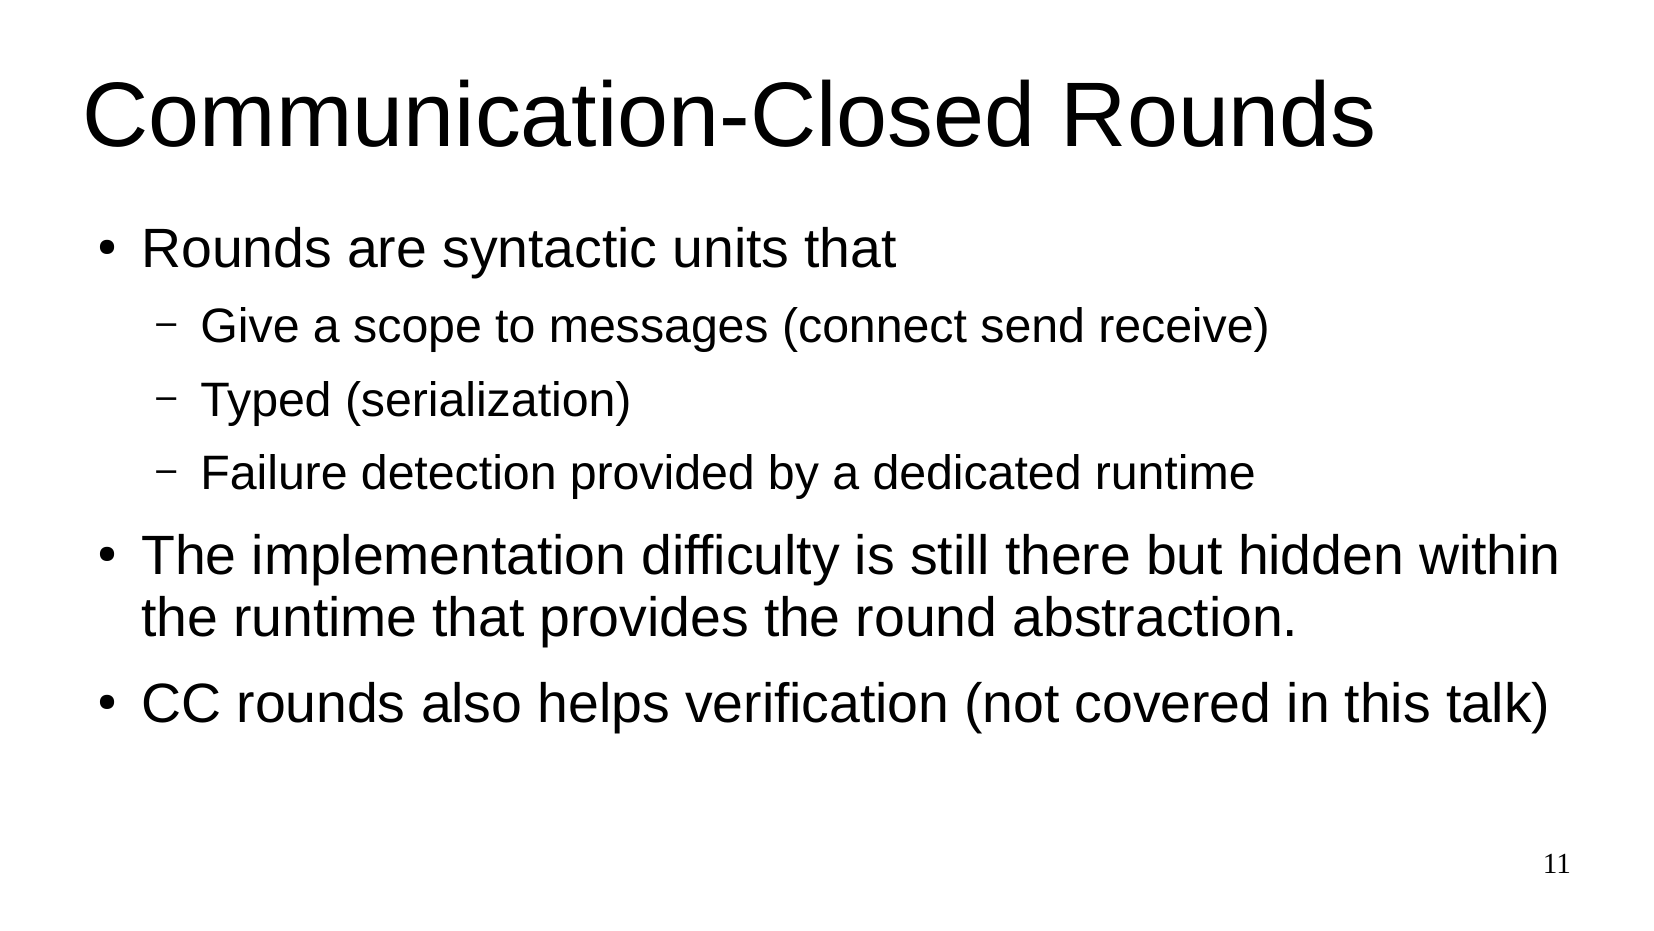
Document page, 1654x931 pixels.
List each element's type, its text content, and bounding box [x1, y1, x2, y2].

list Rounds are syntactic units that Give a scope to messages (connect send receive) Typed (serialization) Failure detection provided by a dedicated runtime The implementation difficulty is still there but hidden within the runtime that provides the round abstraction. CC rounds also helps verification (not covered in this talk) [82, 217, 1571, 758]
title Communication-Closed Rounds [82, 37, 1571, 193]
